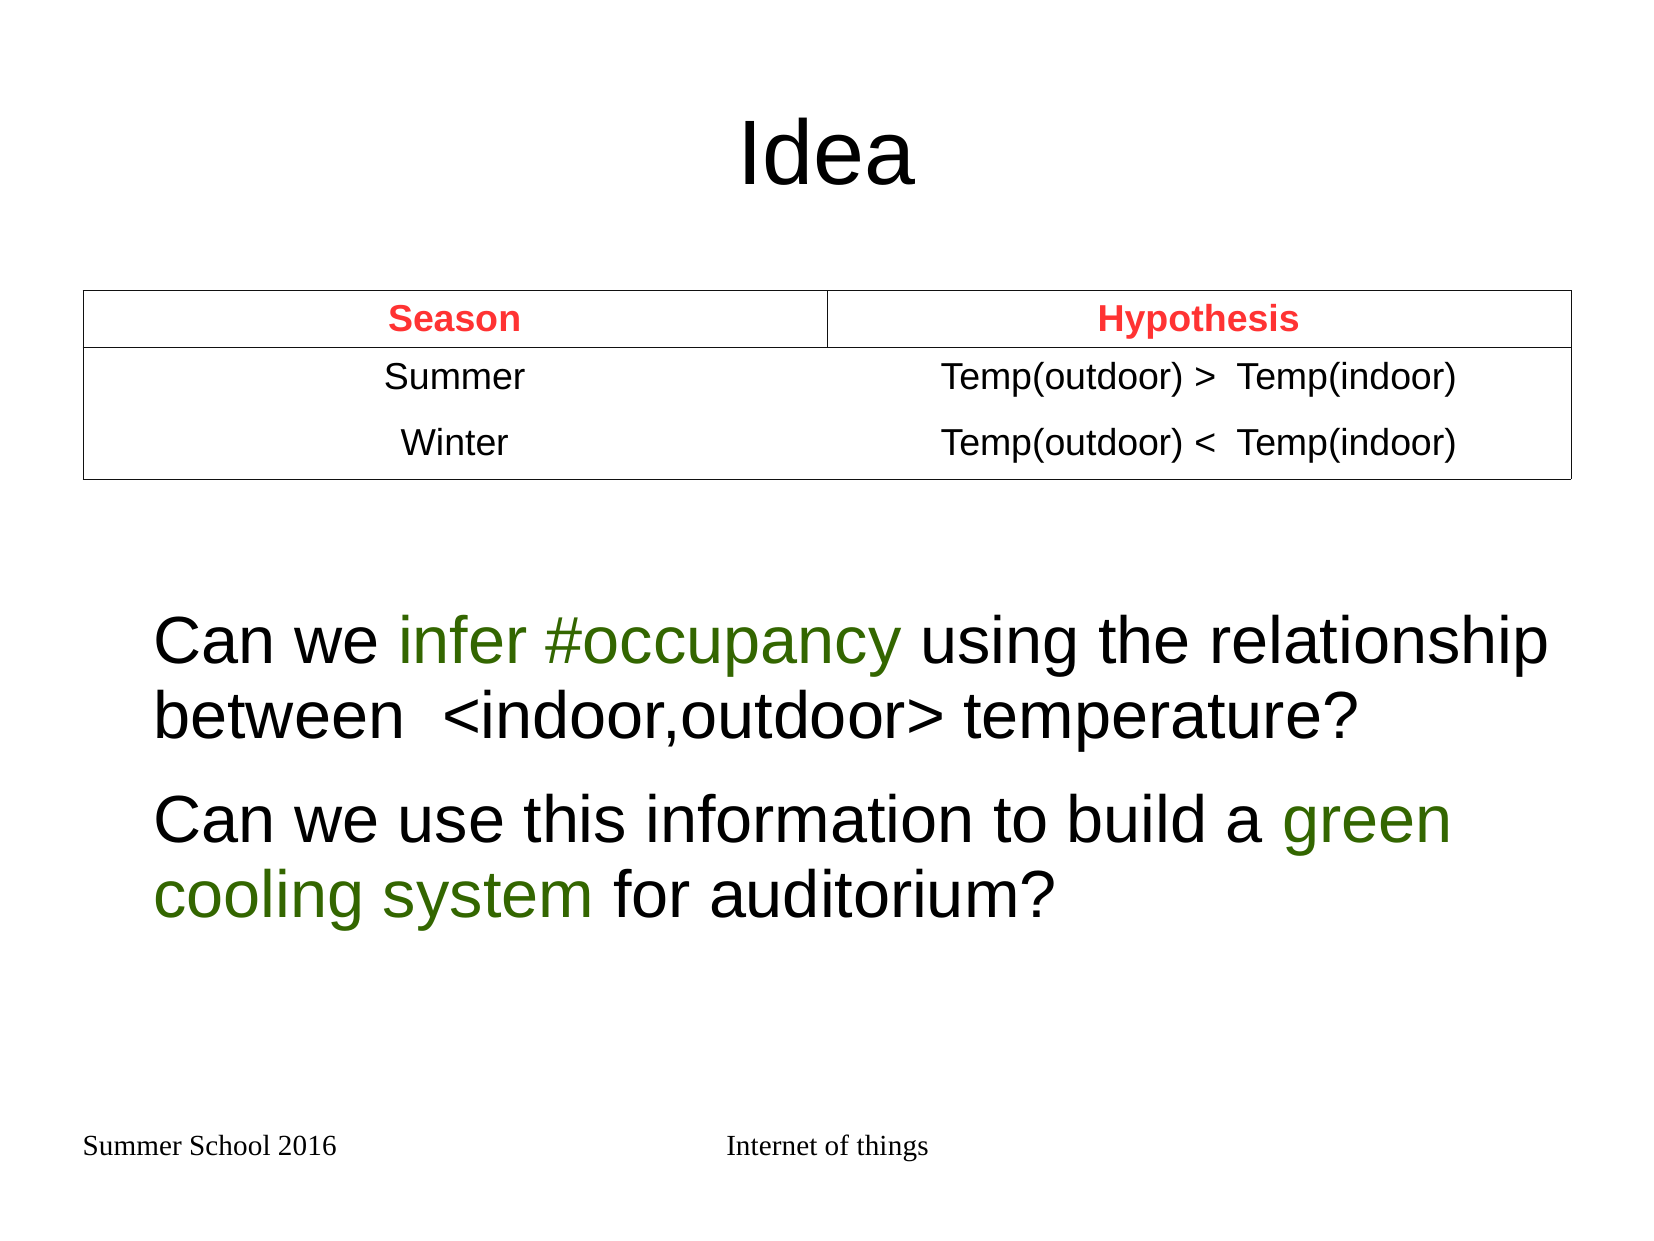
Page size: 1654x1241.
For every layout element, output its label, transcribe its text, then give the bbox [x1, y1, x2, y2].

title Idea [82, 49, 1571, 257]
list Can we infer #occupancy using the relationship between <indoor,outdoor> temperature? Can we use this information to build a green cooling system for auditorium? [82, 290, 1571, 1010]
